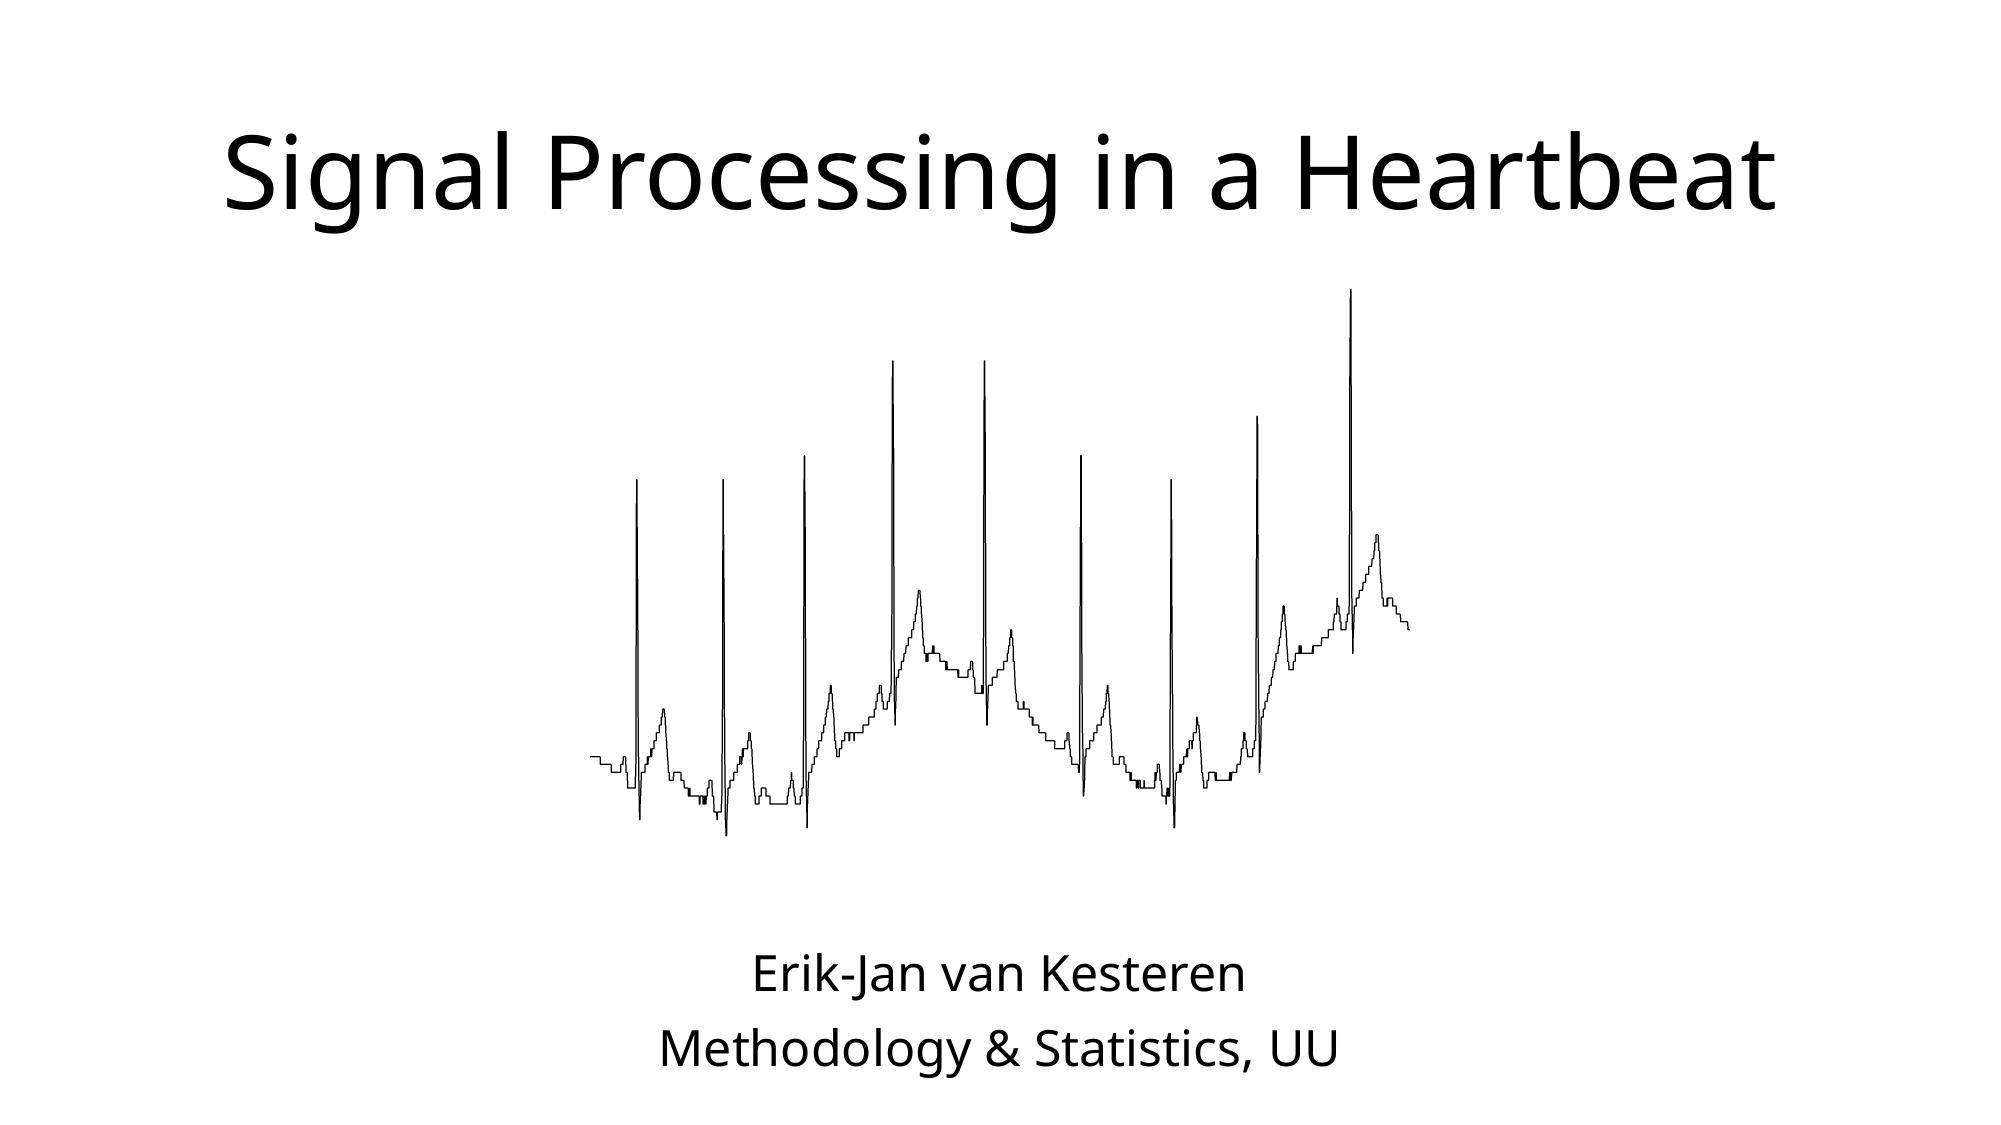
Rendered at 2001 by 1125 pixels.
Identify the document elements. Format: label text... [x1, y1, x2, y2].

title Signal Processing in a Heartbeat [89, 38, 1911, 239]
picture [549, 262, 1451, 863]
subtitle Erik-Jan van Kesteren Methodology & Statistics, UU [249, 940, 1750, 1125]
